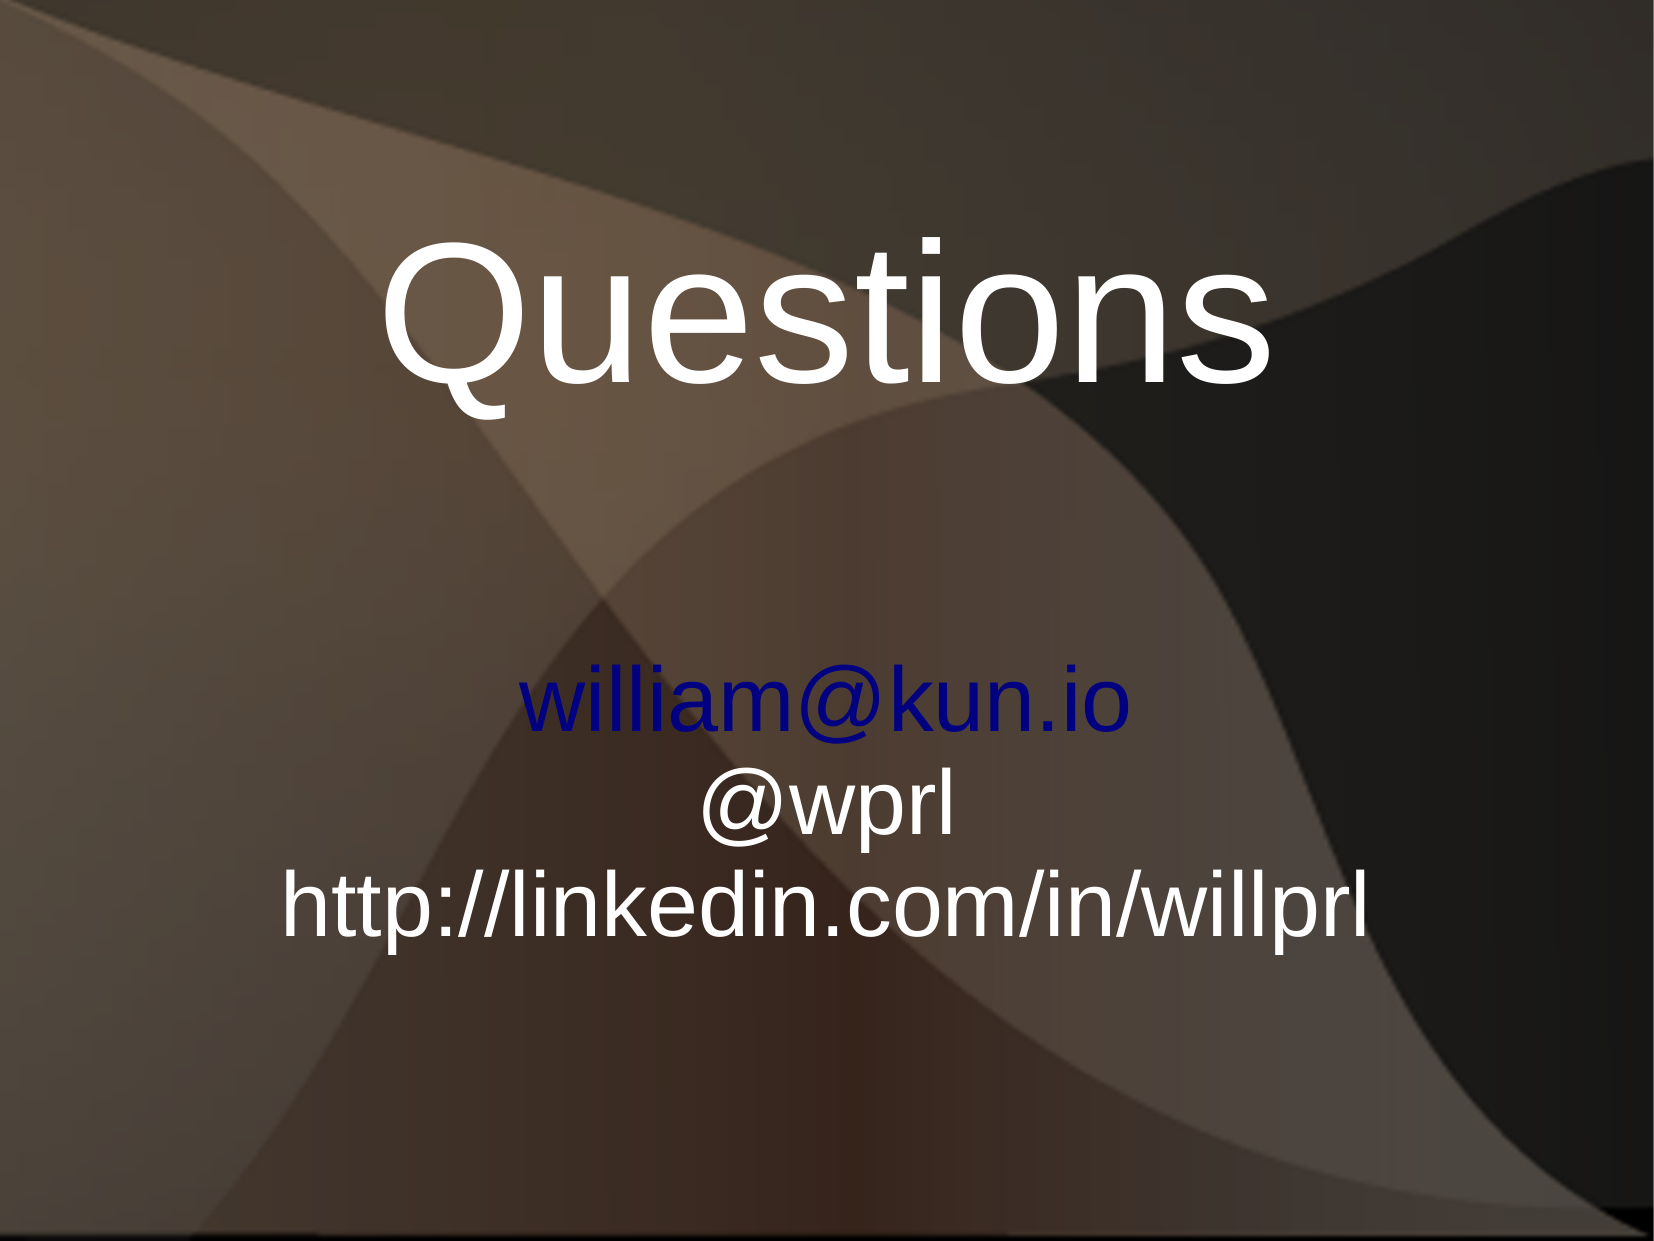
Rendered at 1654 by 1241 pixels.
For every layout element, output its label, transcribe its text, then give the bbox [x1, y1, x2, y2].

subtitle Questions william@kun.io @wprl http://linkedin.com/in/willprl [82, 49, 1571, 1109]
picture [0, 0, 1654, 1241]
